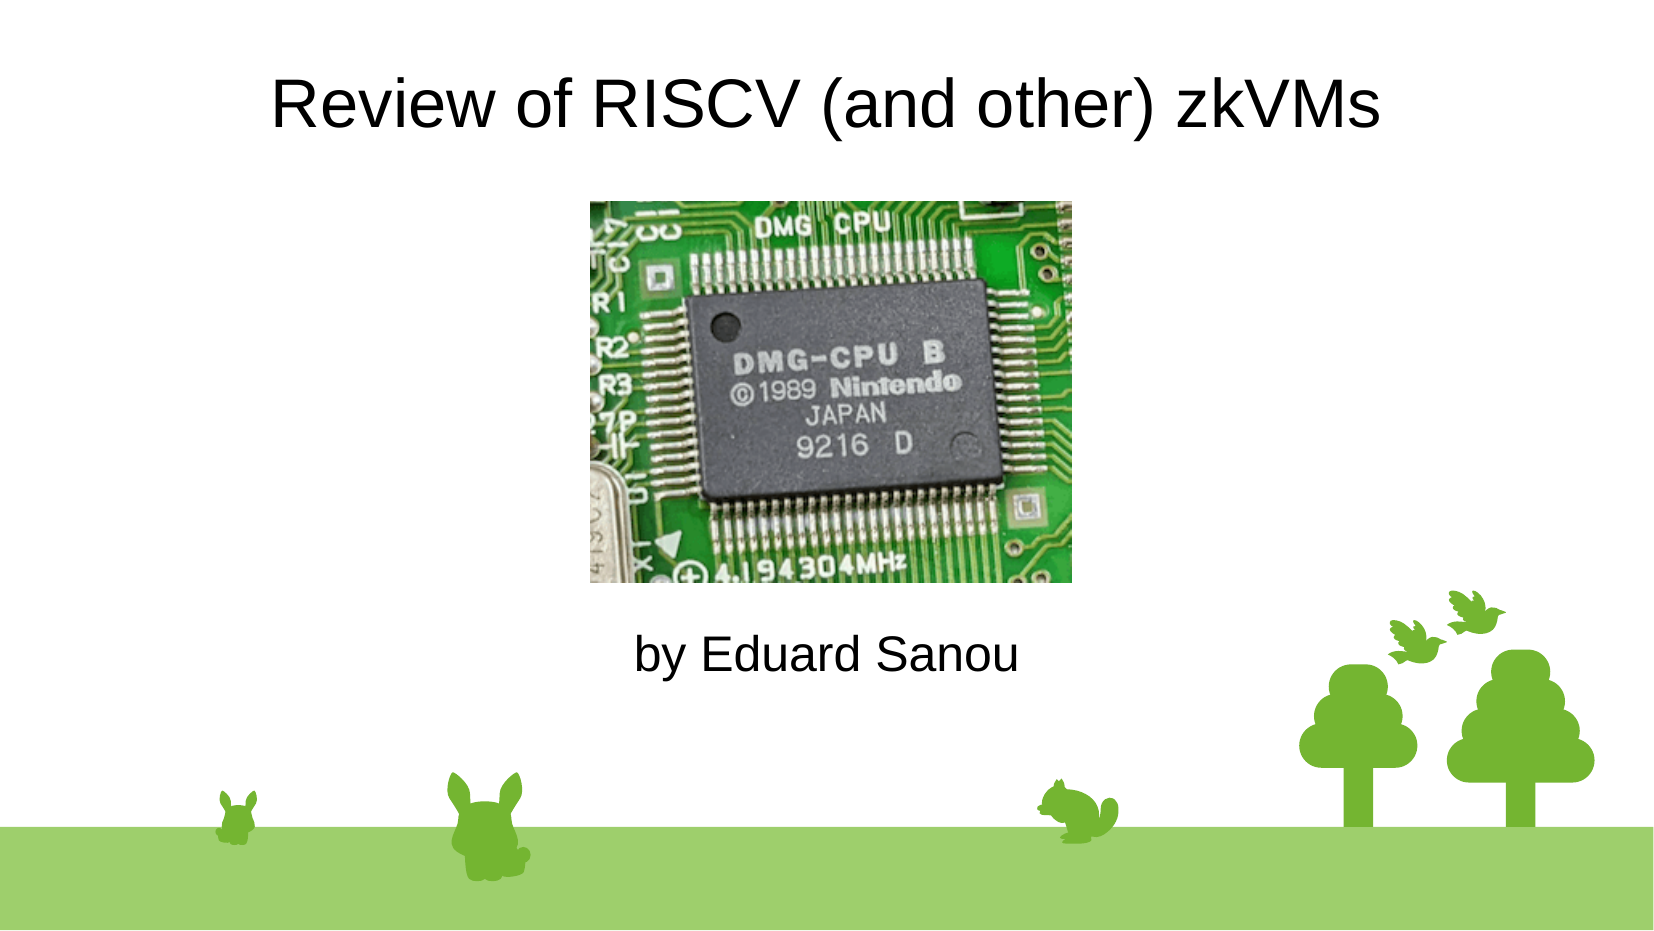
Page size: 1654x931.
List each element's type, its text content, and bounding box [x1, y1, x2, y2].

picture [590, 201, 1072, 583]
title Review of RISCV (and other) zkVMs [88, 29, 1565, 178]
subtitle by Eduard Sanou [88, 206, 1565, 768]
